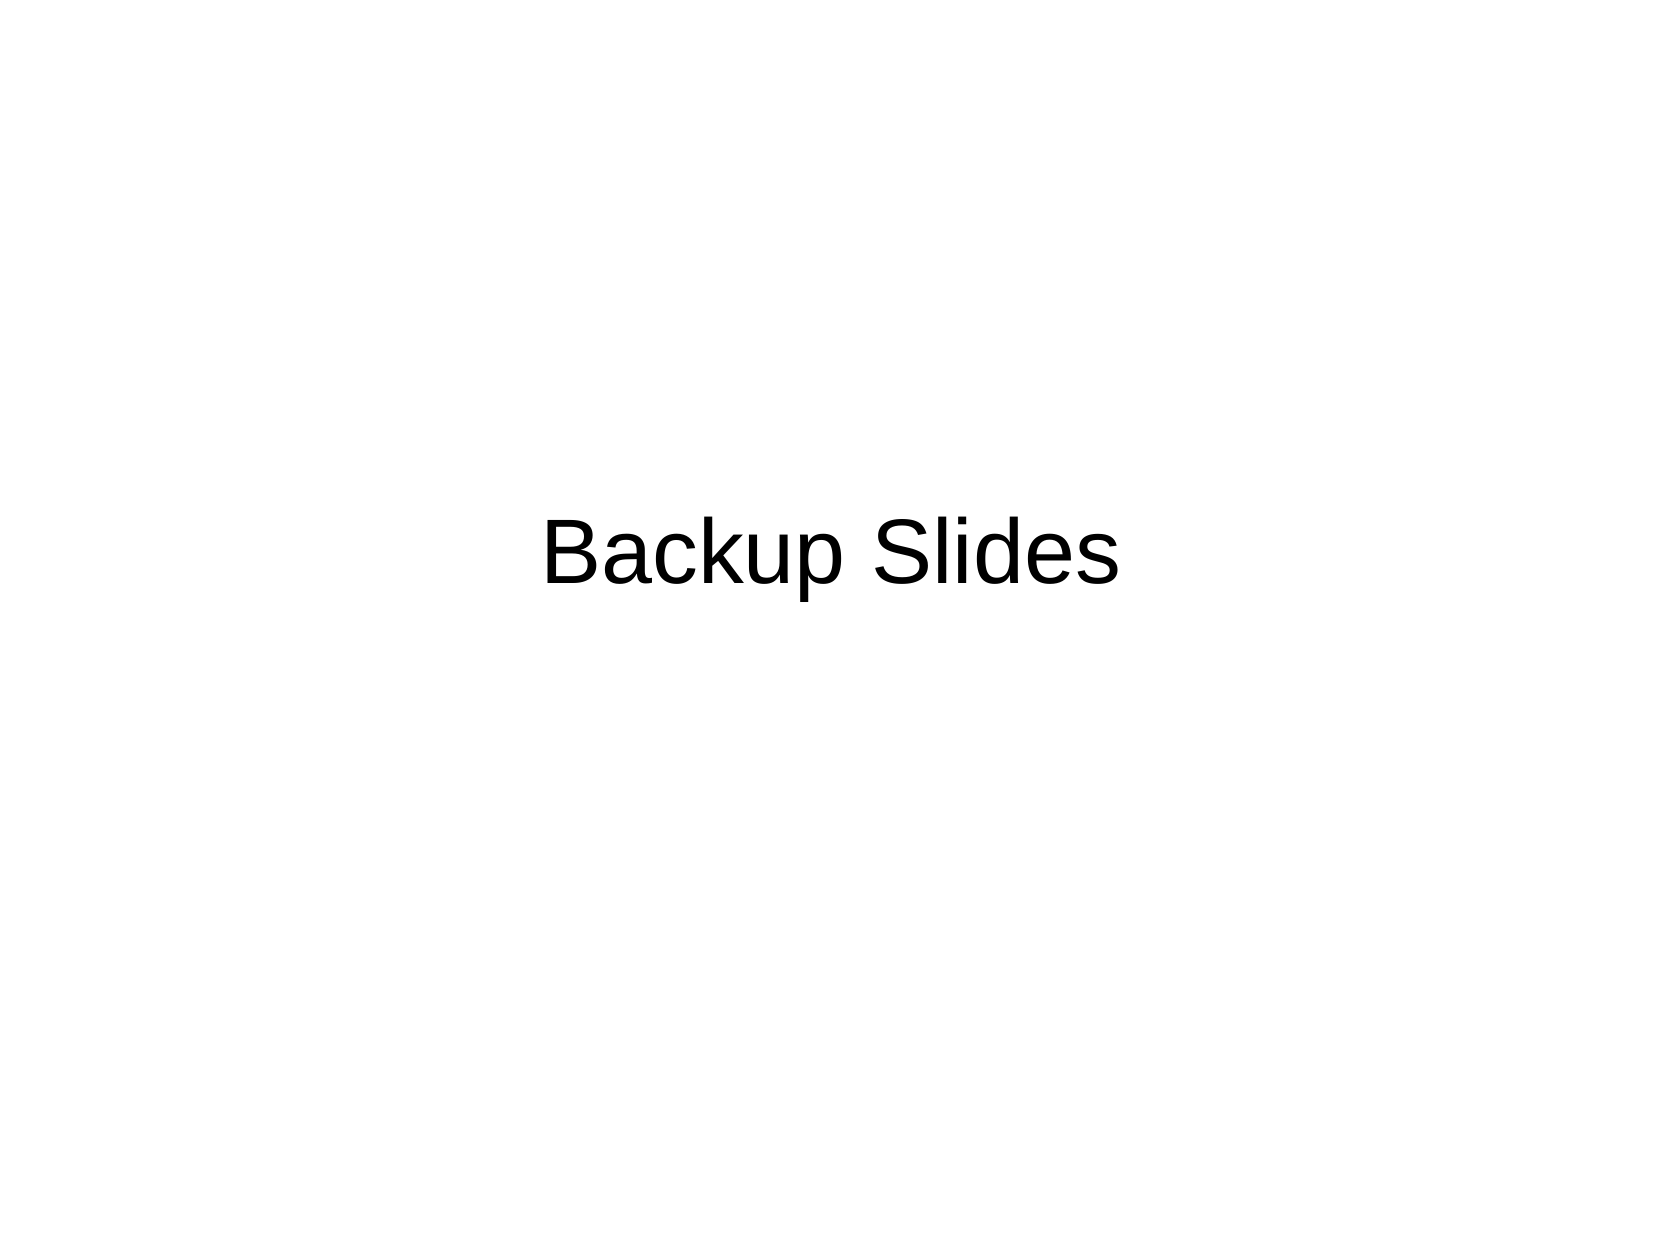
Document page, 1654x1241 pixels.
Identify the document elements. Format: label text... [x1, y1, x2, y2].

title Backup Slides [86, 448, 1576, 656]
